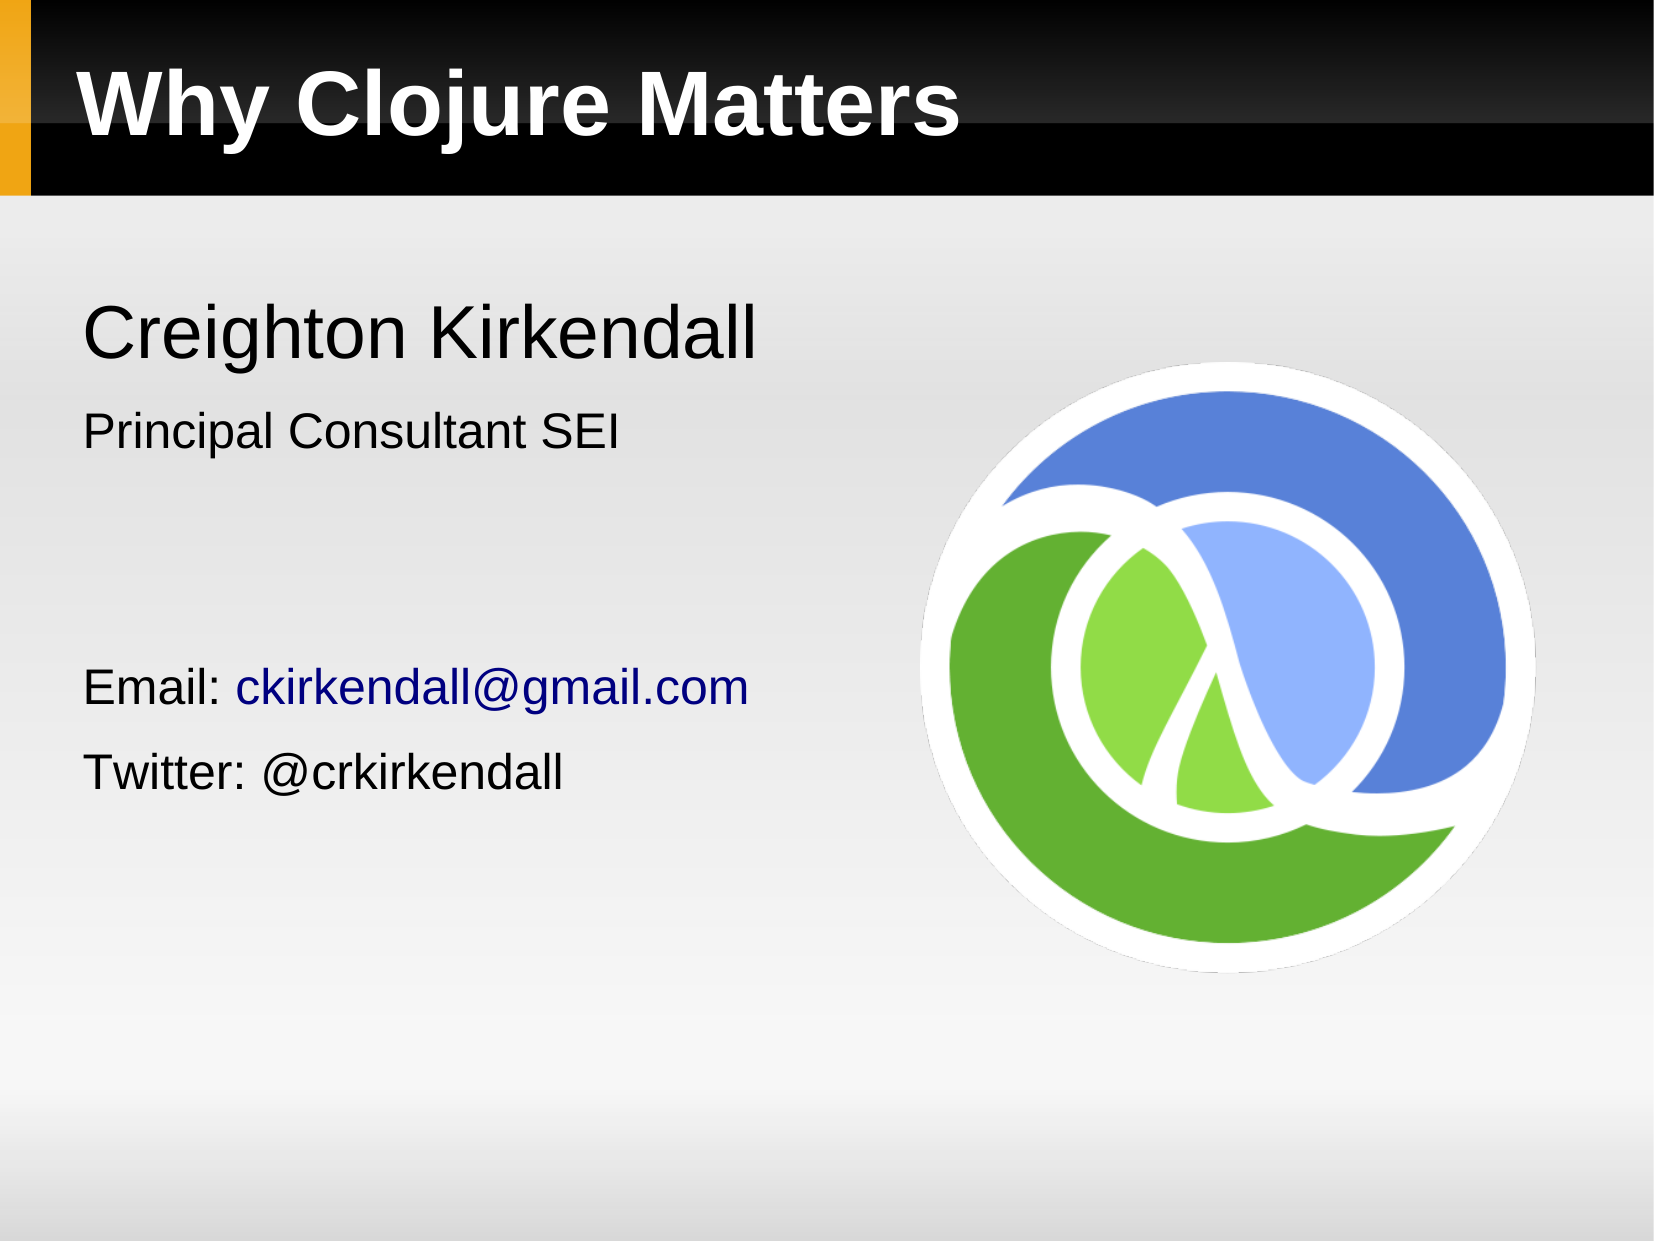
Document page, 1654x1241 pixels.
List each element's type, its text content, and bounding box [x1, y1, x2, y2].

list Creighton Kirkendall Principal Consultant SEI Email: ckirkendall@gmail.com Twitter: @crkirkendall [82, 290, 901, 1094]
title Why Clojure Matters [76, 0, 1565, 208]
picture [0, 0, 1654, 1241]
